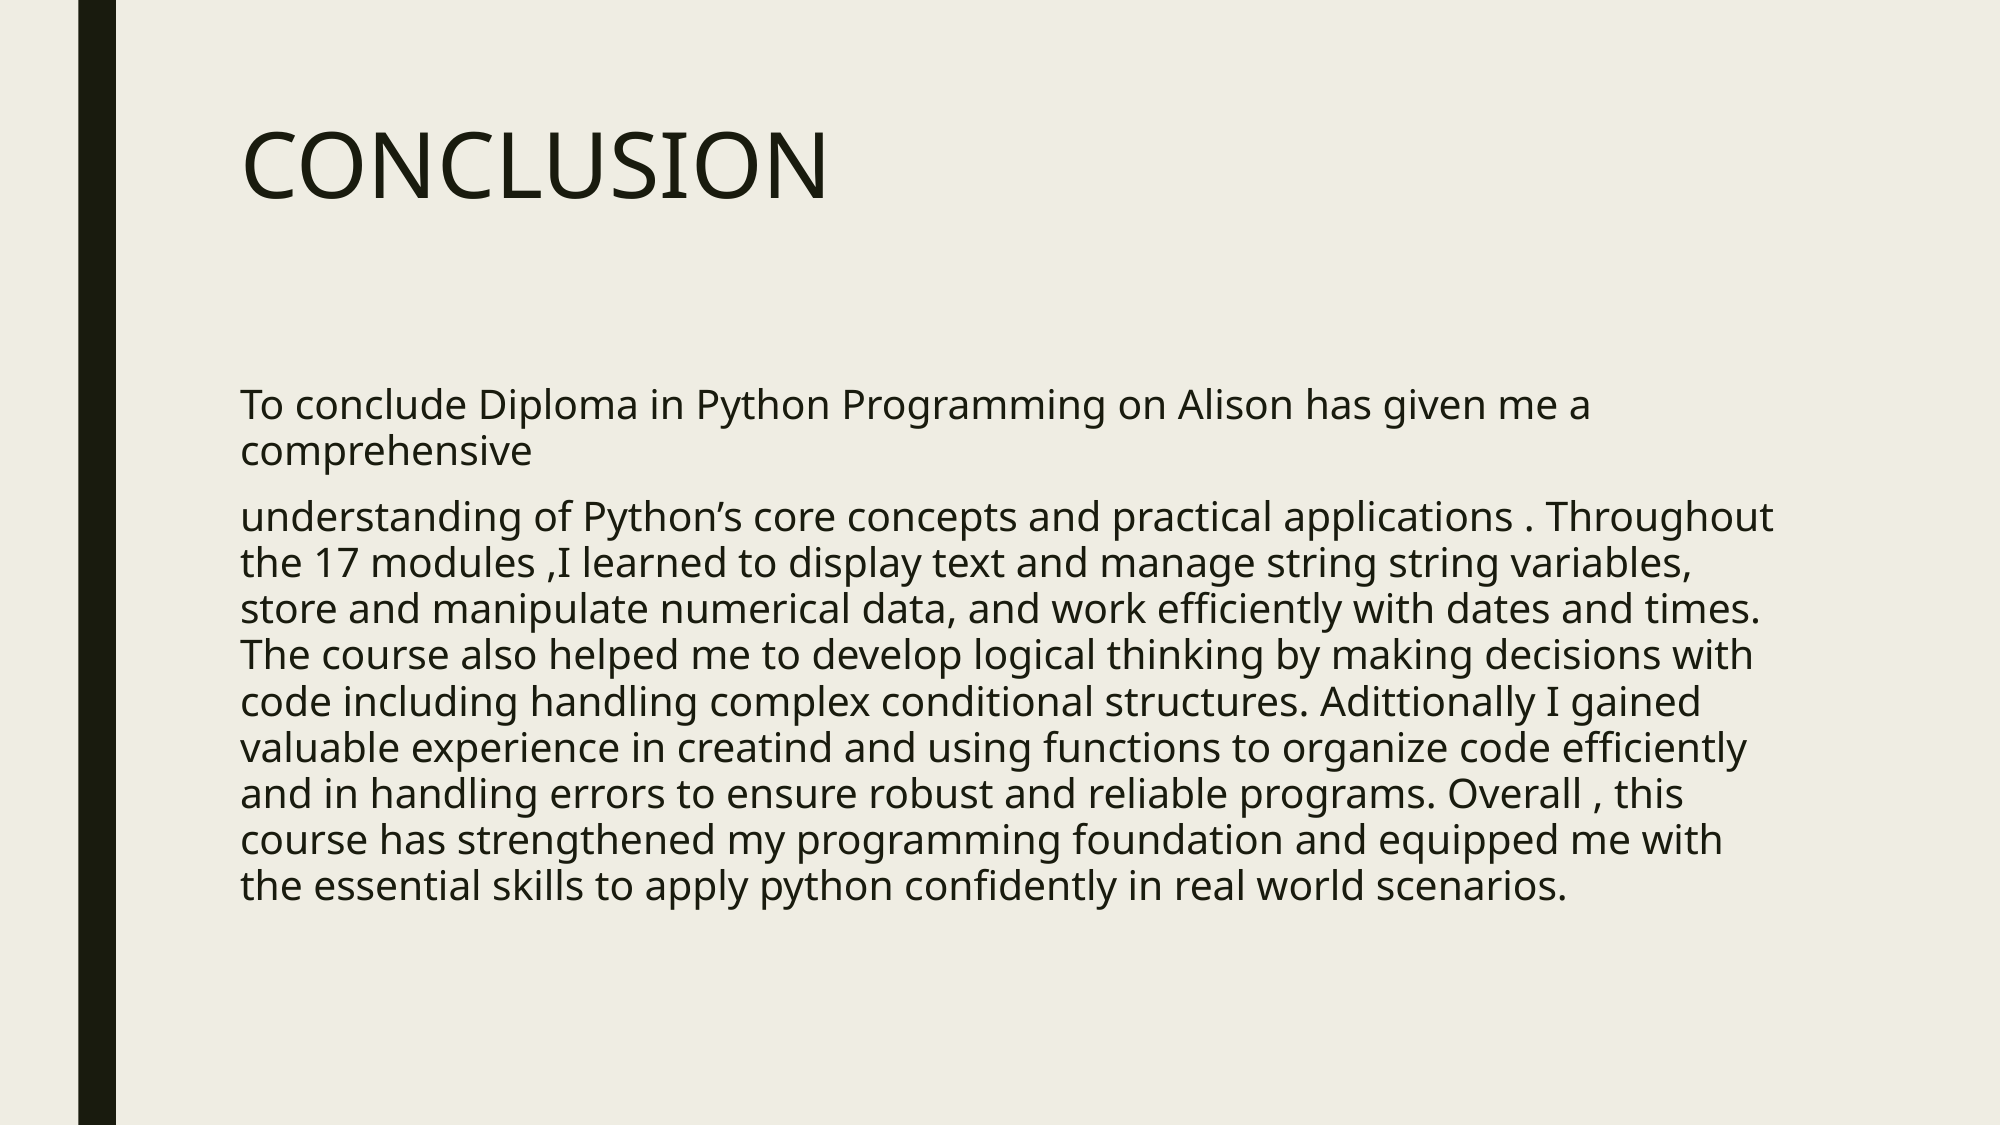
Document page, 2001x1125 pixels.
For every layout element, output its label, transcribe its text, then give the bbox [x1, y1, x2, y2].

list To conclude Diploma in Python Programming on Alison has given me a comprehensive understanding of Python’s core concepts and practical applications . Throughout the 17 modules ,I learned to display text and manage string string variables, store and manipulate numerical data, and work efficiently with dates and times. The course also helped me to develop logical thinking by making decisions with code including handling complex conditional structures. Adittionally I gained valuable experience in creatind and using functions to organize code efficiently and in handling errors to ensure robust and reliable programs. Overall , this course has strengthened my programming foundation and equipped me with the essential skills to apply python confidently in real world scenarios. [225, 375, 1801, 963]
title CONCLUSION [225, 112, 1801, 357]
